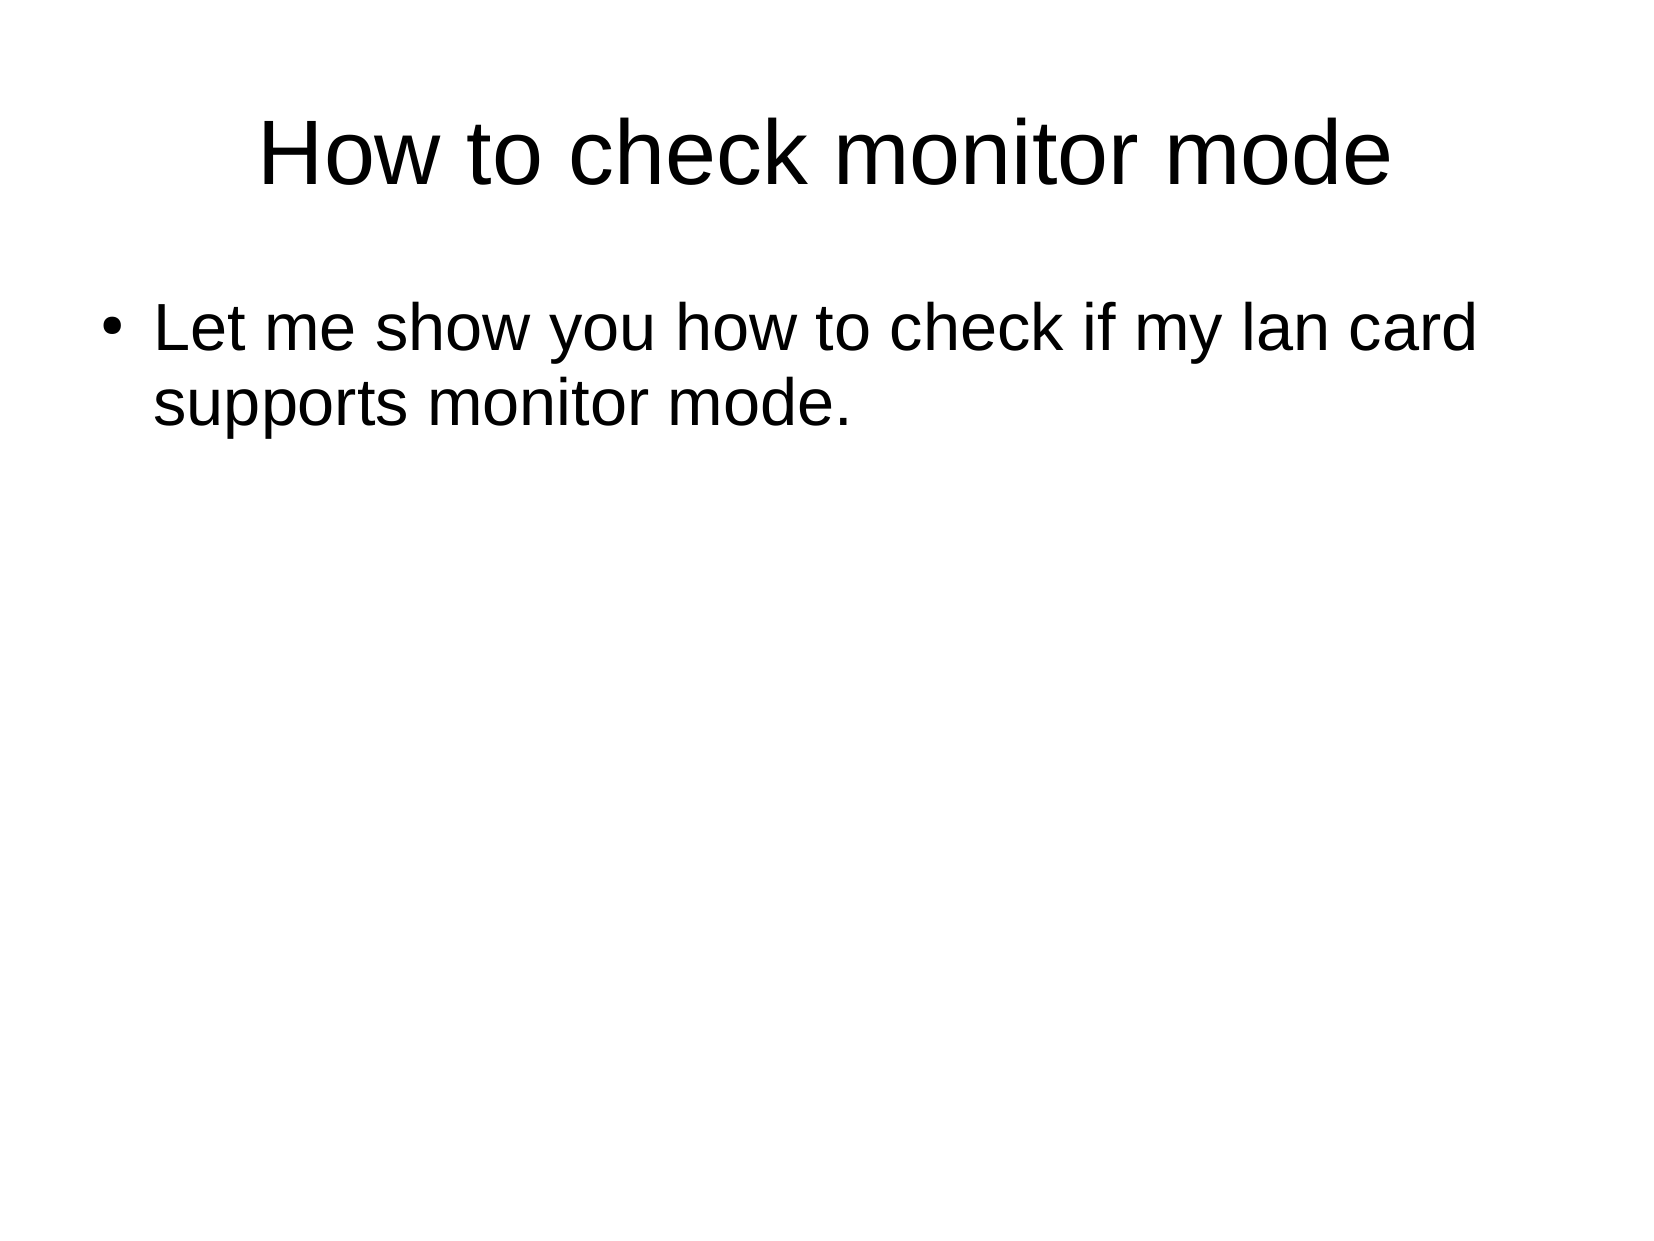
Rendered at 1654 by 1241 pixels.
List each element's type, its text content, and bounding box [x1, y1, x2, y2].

title How to check monitor mode [82, 49, 1571, 257]
list Let me show you how to check if my lan card supports monitor mode. [82, 290, 1571, 1010]
